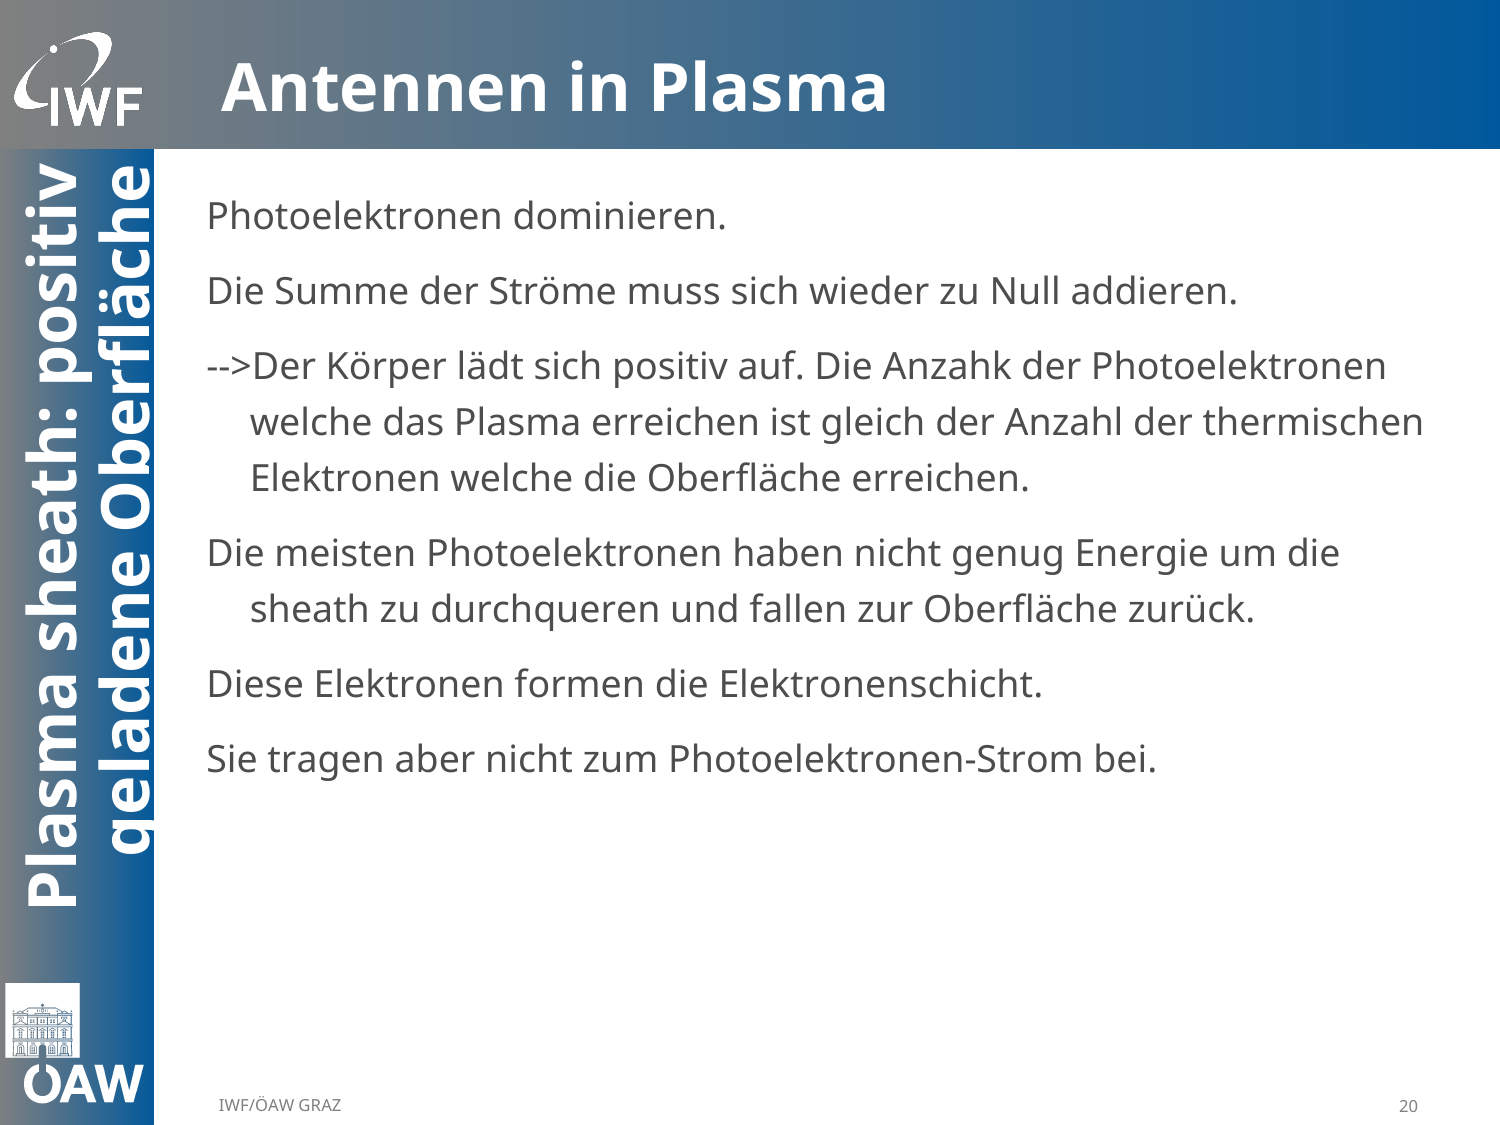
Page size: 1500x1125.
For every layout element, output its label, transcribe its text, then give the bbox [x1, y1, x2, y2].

picture [5, 983, 154, 1105]
picture [8, 32, 154, 132]
list Photoelektronen dominieren. Die Summe der Ströme muss sich wieder zu Null addieren. -->Der Körper lädt sich positiv auf. Die Anzahk der Photoelektronen welche das Plasma erreichen ist gleich der Anzahl der thermischen Elektronen welche die Oberfläche erreichen. Die meisten Photoelektronen haben nicht genug Energie um die sheath zu durchqueren und fallen zur Oberfläche zurück. Diese Elektronen formen die Elektronenschicht. Sie tragen aber nicht zum Photoelektronen-Strom bei. [206, 184, 1459, 1083]
text_box Plasma sheath: positiv geladene Oberfläche [29, 148, 154, 959]
title Antennen in Plasma [206, 31, 1459, 149]
